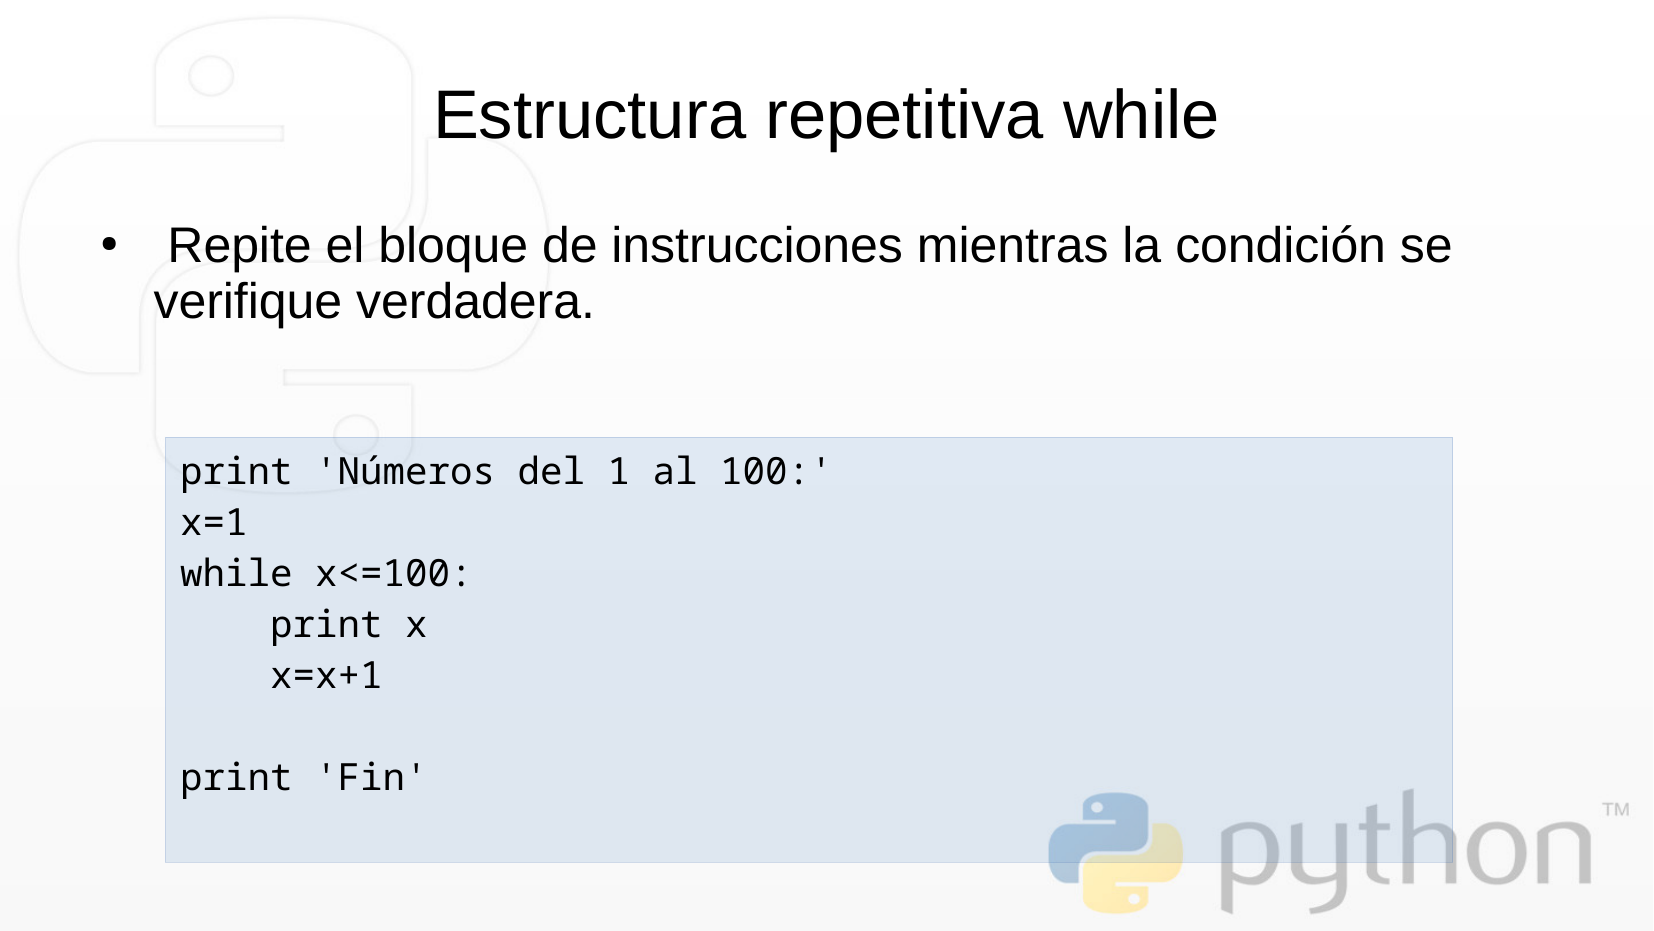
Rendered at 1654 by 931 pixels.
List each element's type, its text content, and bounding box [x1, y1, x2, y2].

title Estructura repetitiva while [82, 37, 1571, 193]
list Repite el bloque de instrucciones mientras la condición se verifique verdadera. [82, 217, 1571, 426]
picture [0, 0, 1654, 931]
text_box print 'Números del 1 al 100:' x=1 while x<=100: print x x=x+1 print 'Fin' [165, 437, 1453, 863]
